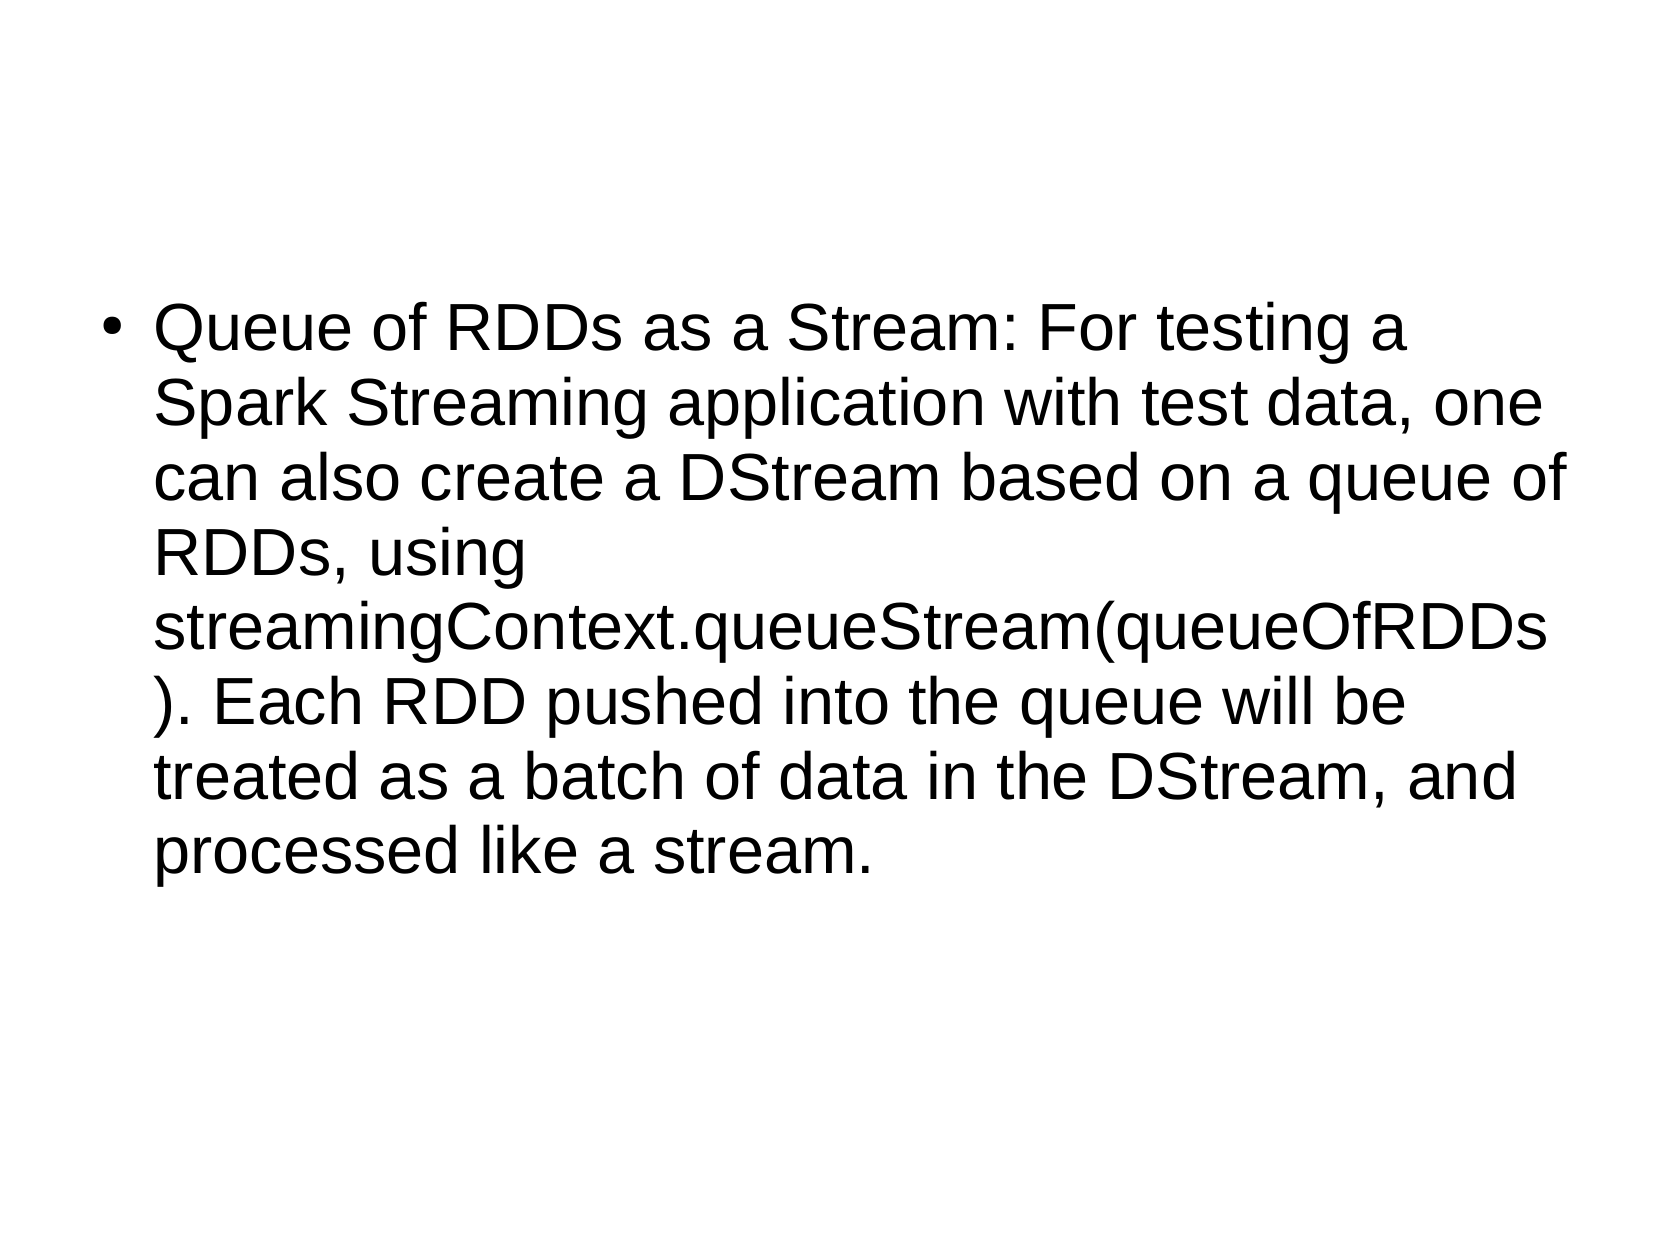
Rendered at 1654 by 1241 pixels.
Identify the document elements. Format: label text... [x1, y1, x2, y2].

list Queue of RDDs as a Stream: For testing a Spark Streaming application with test data, one can also create a DStream based on a queue of RDDs, using streamingContext.queueStream(queueOfRDDs). Each RDD pushed into the queue will be treated as a batch of data in the DStream, and processed like a stream. [82, 290, 1571, 1010]
